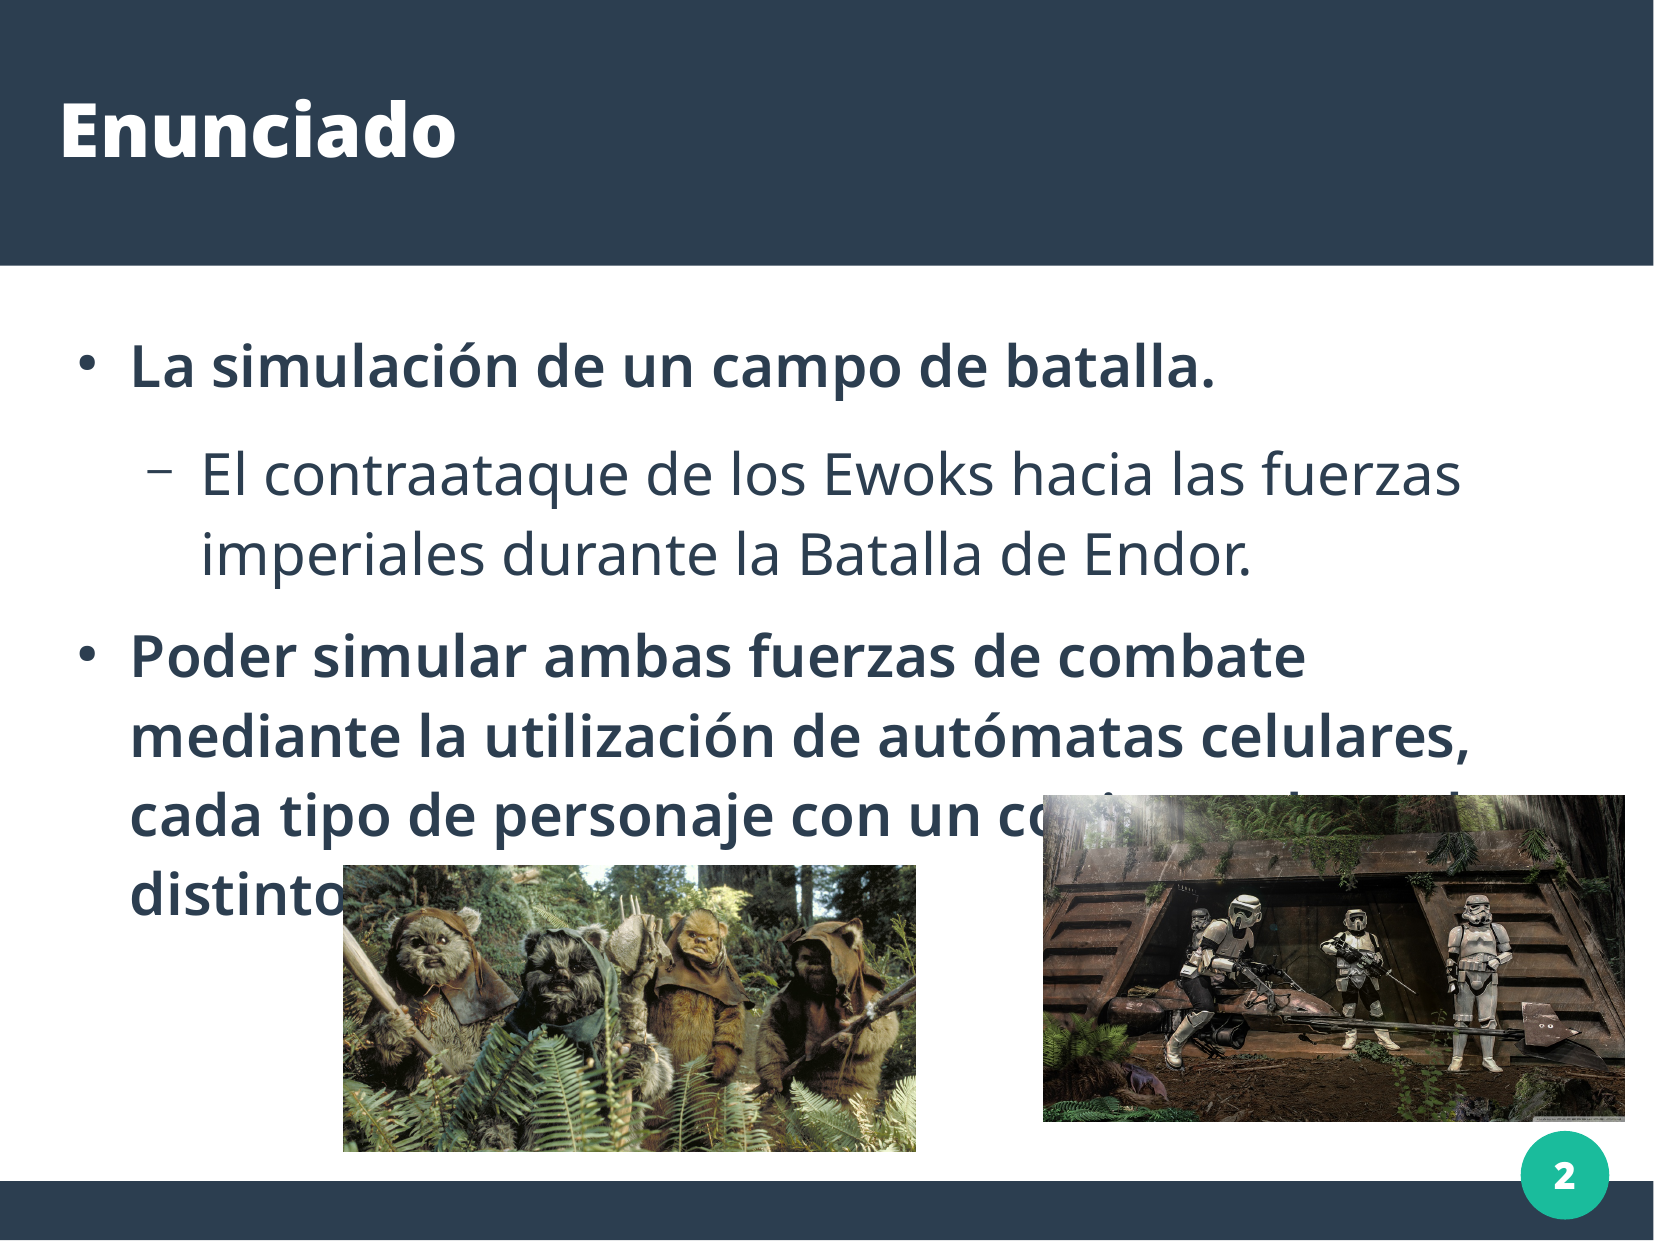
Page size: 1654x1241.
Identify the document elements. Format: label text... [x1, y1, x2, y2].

picture [343, 865, 916, 1152]
text_box [118, 324, 591, 395]
title Enunciado [59, 49, 1595, 207]
picture [1043, 795, 1625, 1123]
list La simulación de un campo de batalla. El contraataque de los Ewoks hacia las fuerzas imperiales durante la Batalla de Endor. Poder simular ambas fuerzas de combate mediante la utilización de autómatas celulares, cada tipo de personaje con un conjunto de reglas distinto. [59, 324, 1595, 1152]
